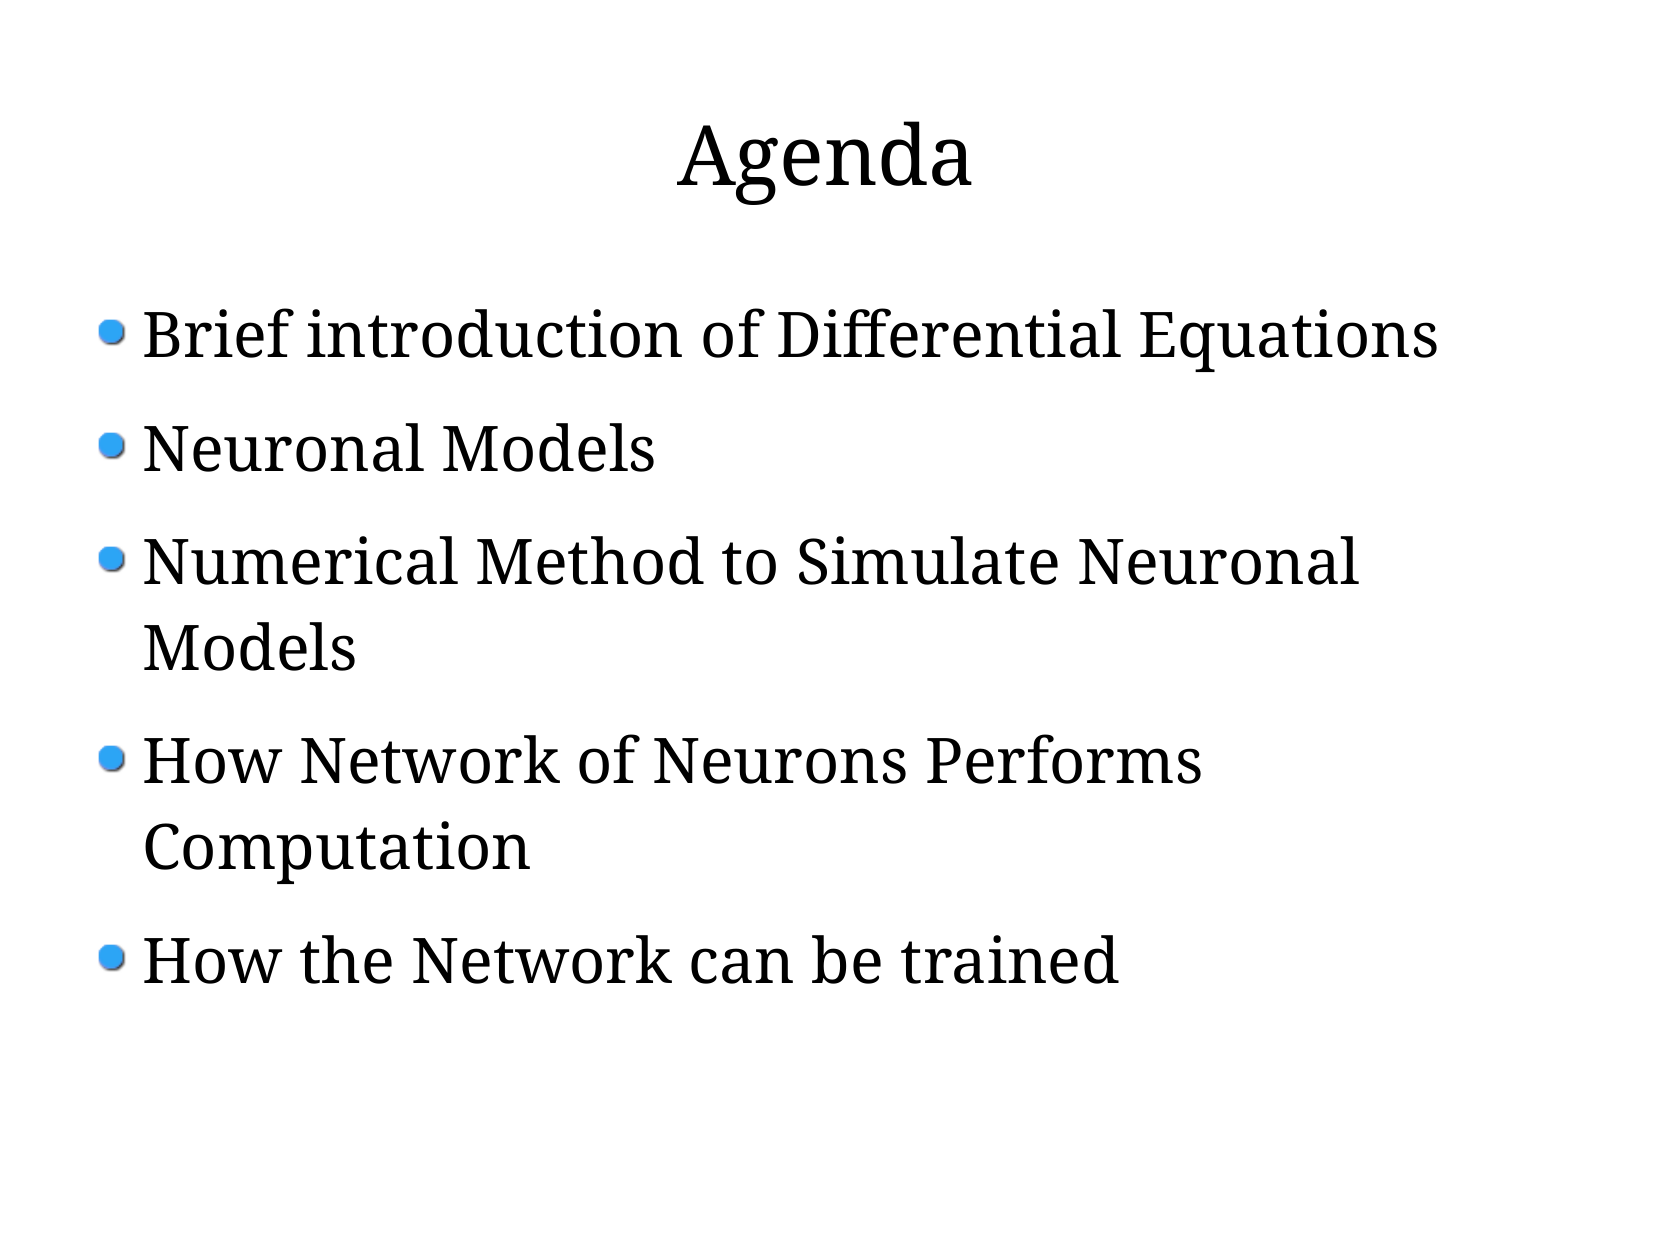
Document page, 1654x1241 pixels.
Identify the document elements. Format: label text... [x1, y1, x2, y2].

list Brief introduction of Differential Equations Neuronal Models Numerical Method to Simulate Neuronal Models How Network of Neurons Performs Computation How the Network can be trained [82, 290, 1571, 1010]
title Agenda [82, 49, 1571, 257]
